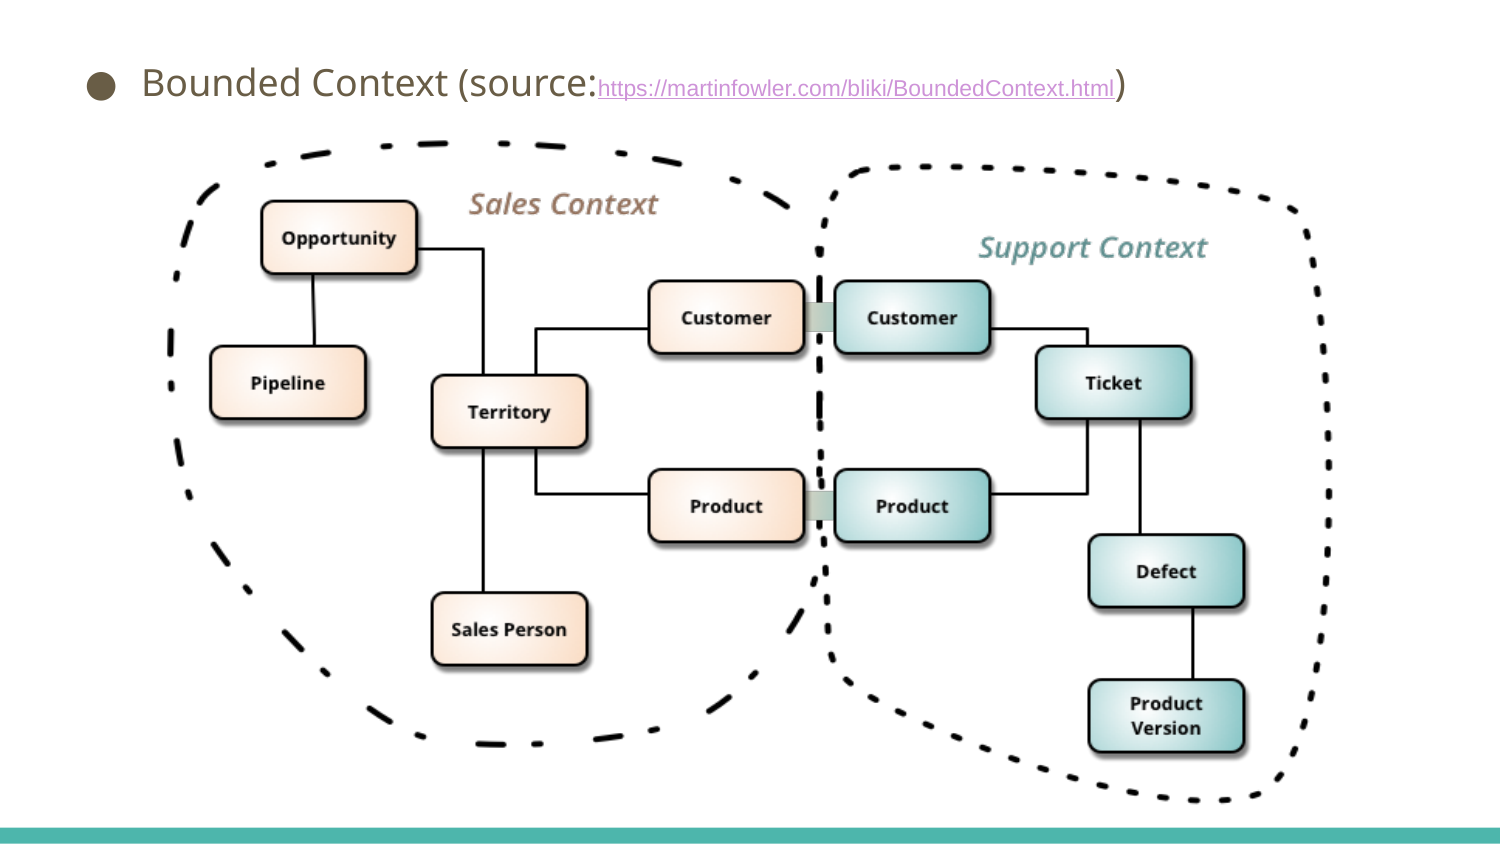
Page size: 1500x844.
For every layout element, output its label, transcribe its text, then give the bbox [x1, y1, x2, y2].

picture [152, 126, 1348, 819]
list Bounded Context (source:https://martinfowler.com/bliki/BoundedContext.html) [51, 37, 1449, 127]
